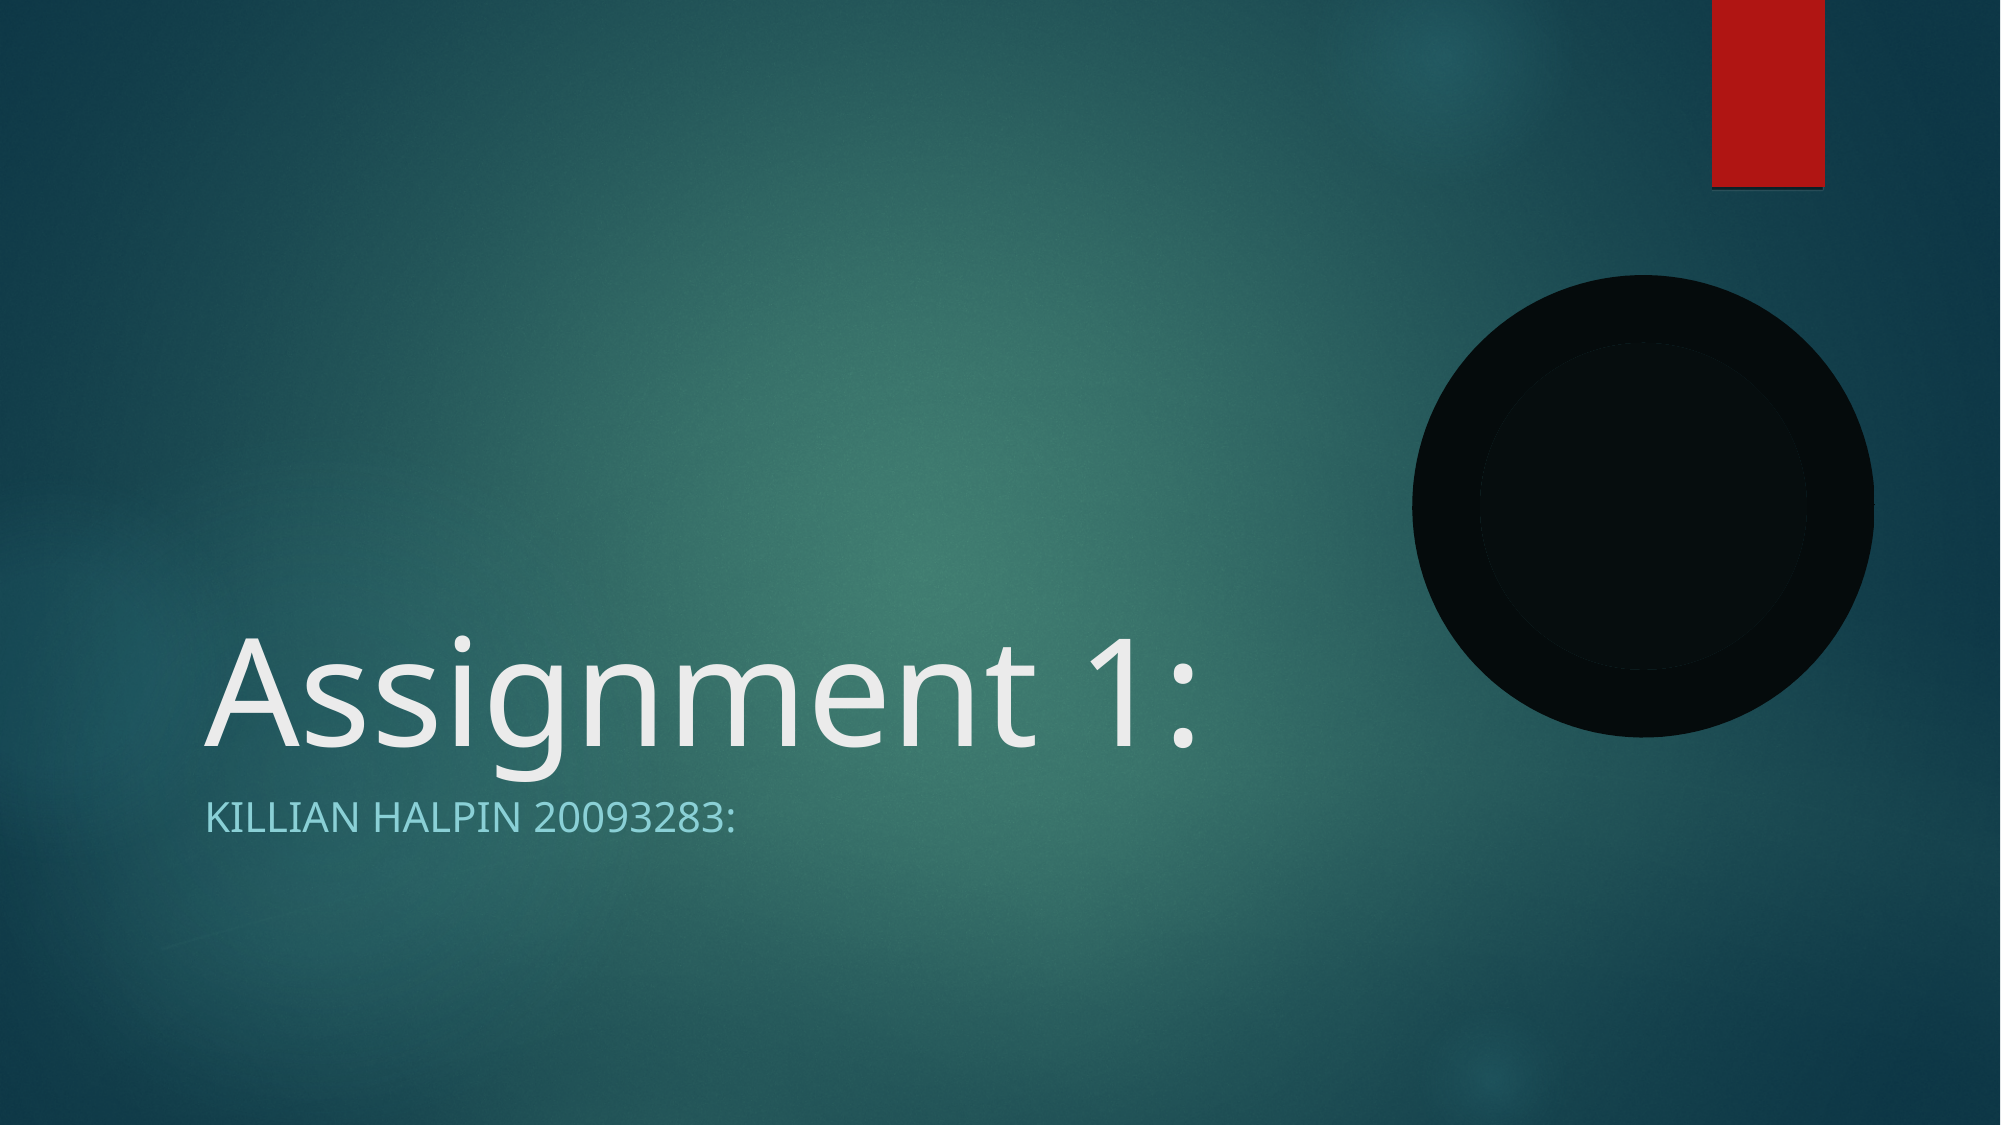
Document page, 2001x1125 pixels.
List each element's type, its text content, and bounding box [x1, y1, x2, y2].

subtitle Killian Halpin 20093283: [189, 783, 1638, 926]
title Assignment 1: [189, 237, 1638, 783]
